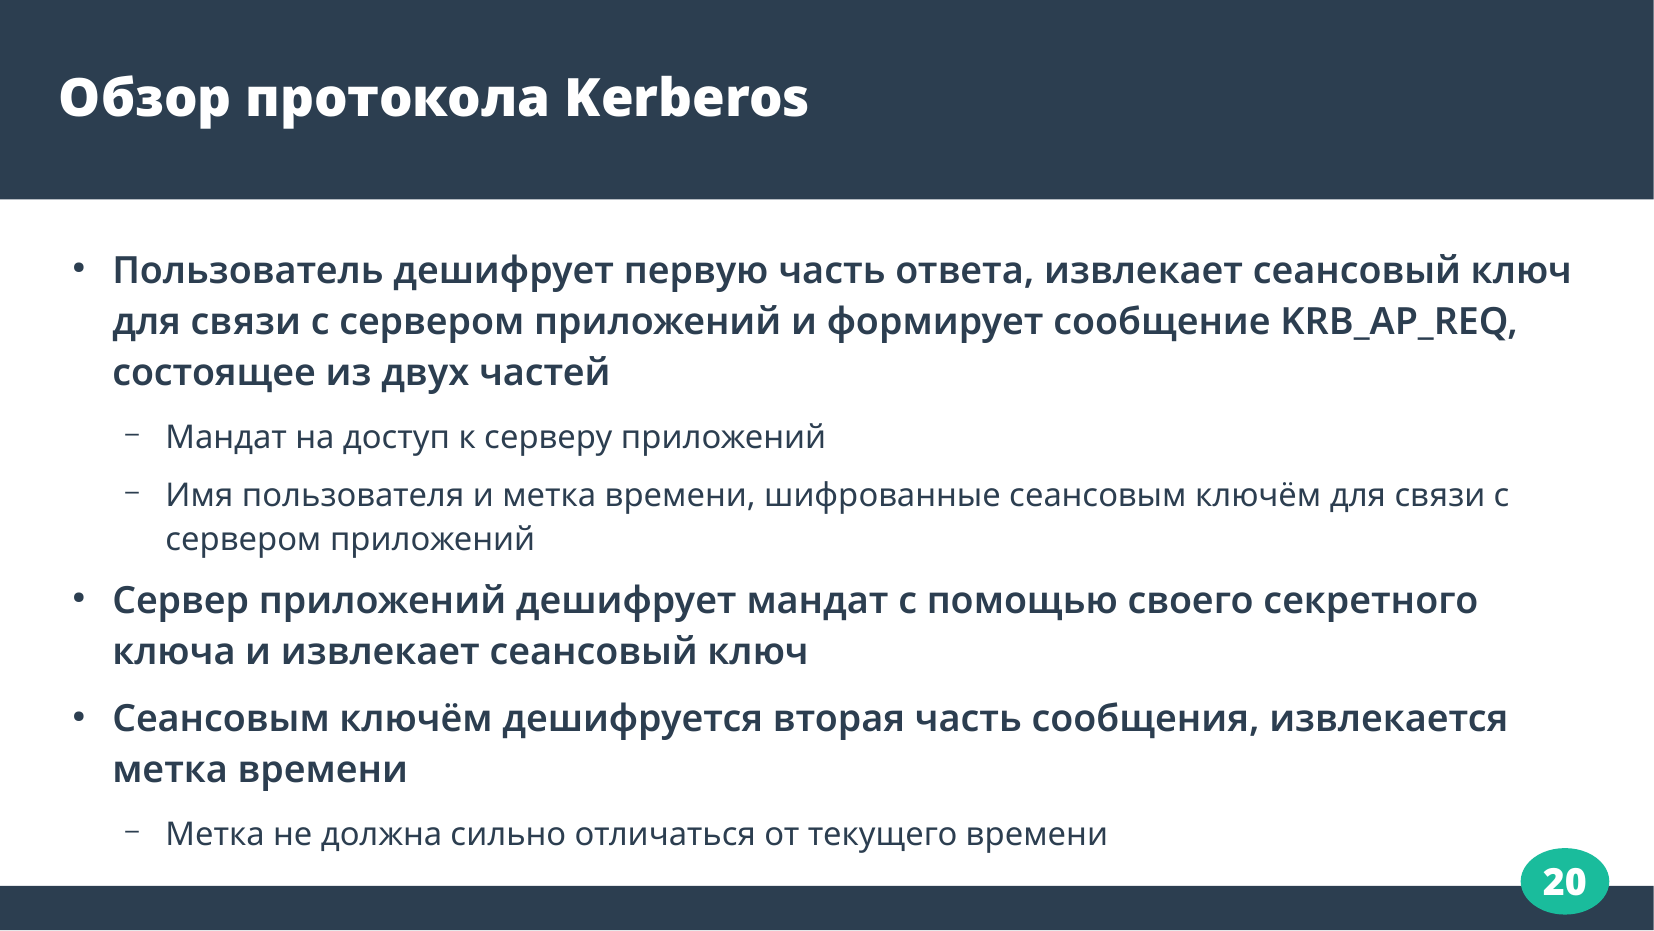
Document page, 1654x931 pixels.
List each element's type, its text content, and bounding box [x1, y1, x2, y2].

title Обзор протокола Kerberos [59, 37, 1595, 155]
list Пользователь дешифрует первую часть ответа, извлекает сеансовый ключ для связи с сервером приложений и формирует сообщение KRB_AP_REQ, состоящее из двух частей Мандат на доступ к серверу приложений Имя пользователя и метка времени, шифрованные сеансовым ключём для связи с сервером приложений Сервер приложений дешифрует мандат с помощью своего секретного ключа и извлекает сеансовый ключ Сеансовым ключём дешифруется вторая часть сообщения, извлекается метка времени Метка не должна сильно отличаться от текущего времени [59, 243, 1595, 864]
